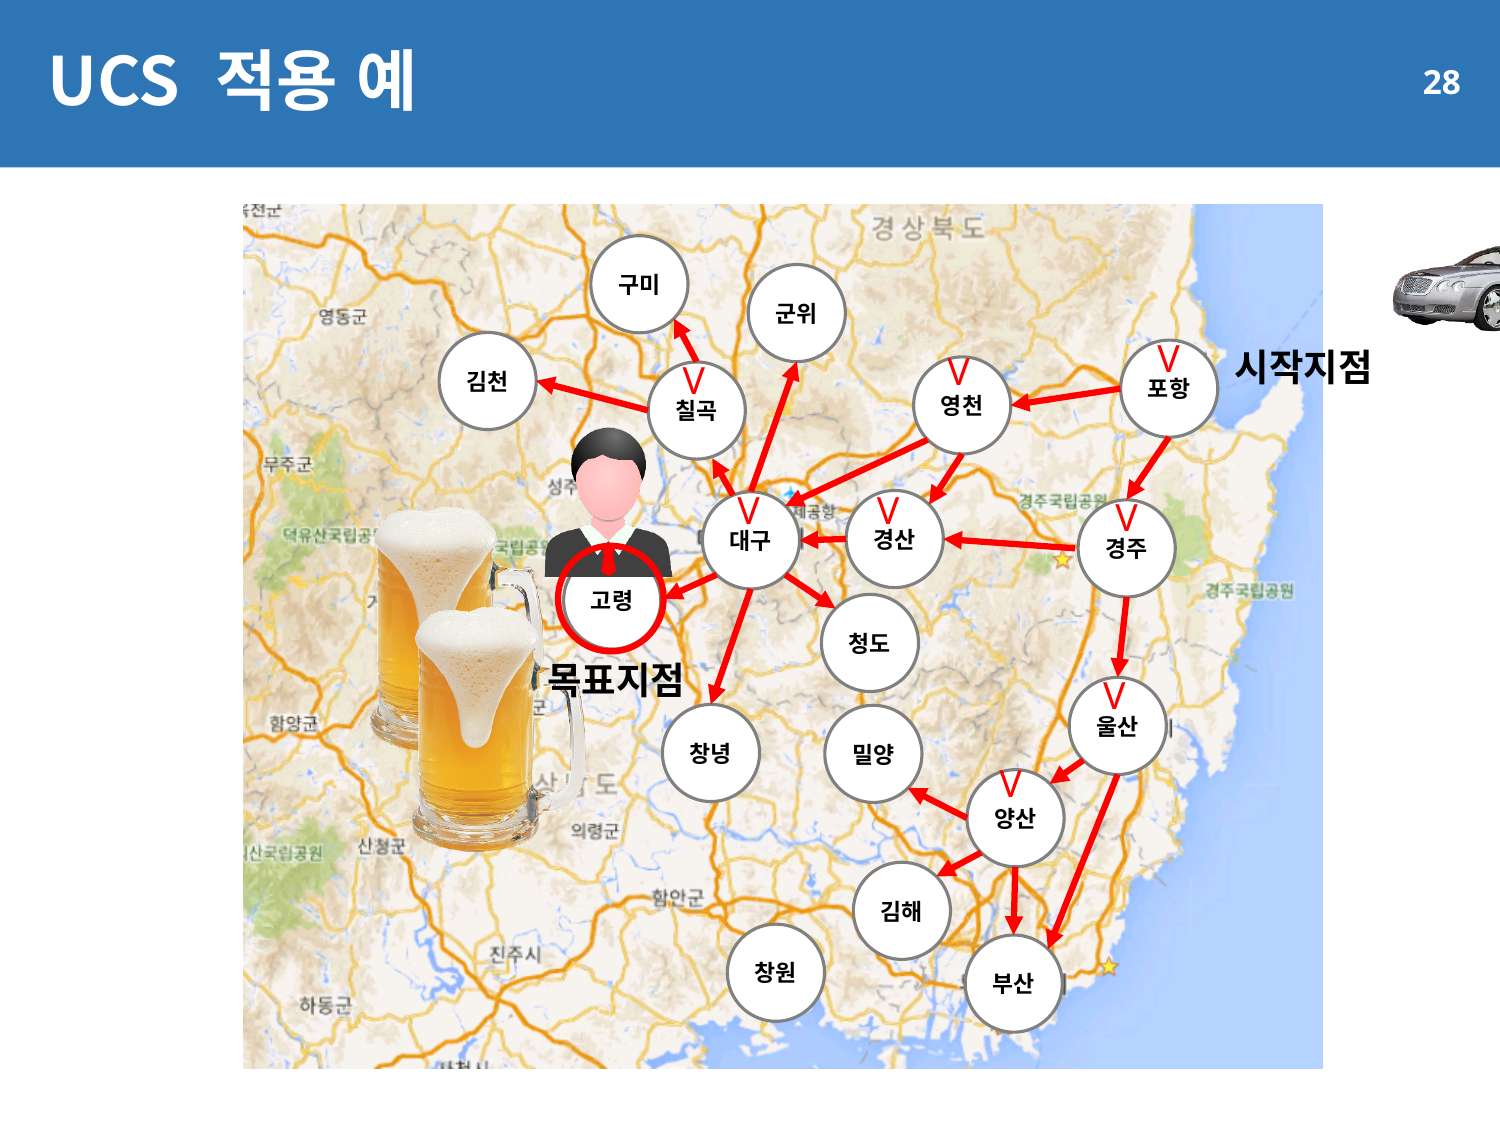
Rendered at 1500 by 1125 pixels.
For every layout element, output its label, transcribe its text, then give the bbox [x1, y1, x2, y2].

text_box 김천 [439, 332, 537, 430]
text_box 군위 [748, 264, 846, 362]
picture [243, 204, 1323, 1069]
text_box 창원 [727, 924, 825, 1022]
text_box V [722, 479, 775, 540]
text_box V [667, 349, 720, 410]
slide_number <number> [1273, 53, 1476, 114]
text_box 김해 [853, 862, 951, 960]
text_box 경산 [846, 494, 944, 588]
text_box 대구 [702, 498, 800, 589]
text_box 부산 [965, 935, 1063, 1033]
text_box 고령 [563, 577, 660, 648]
picture [1376, 218, 1500, 356]
text_box 구미 [590, 235, 688, 333]
text_box V [862, 479, 915, 540]
text_box 양산 [967, 774, 1065, 867]
text_box 청도 [821, 594, 919, 692]
text_box V [984, 752, 1037, 813]
text_box V [1142, 327, 1195, 387]
text_box 밀양 [824, 705, 922, 803]
text_box V [1100, 486, 1153, 547]
text_box 울산 [1069, 683, 1167, 775]
text_box 목표지점 [532, 649, 701, 710]
text_box V [1088, 664, 1141, 725]
text_box 경주 [1078, 507, 1176, 597]
text_box 영천 [913, 362, 1011, 454]
text_box V [932, 340, 985, 401]
text_box 시작지점 [1220, 336, 1388, 397]
text_box 포항 [1120, 347, 1218, 438]
text_box 칠곡 [648, 367, 746, 460]
title UCS 적용 예 [32, 20, 1476, 148]
text_box 창녕 [662, 704, 760, 802]
